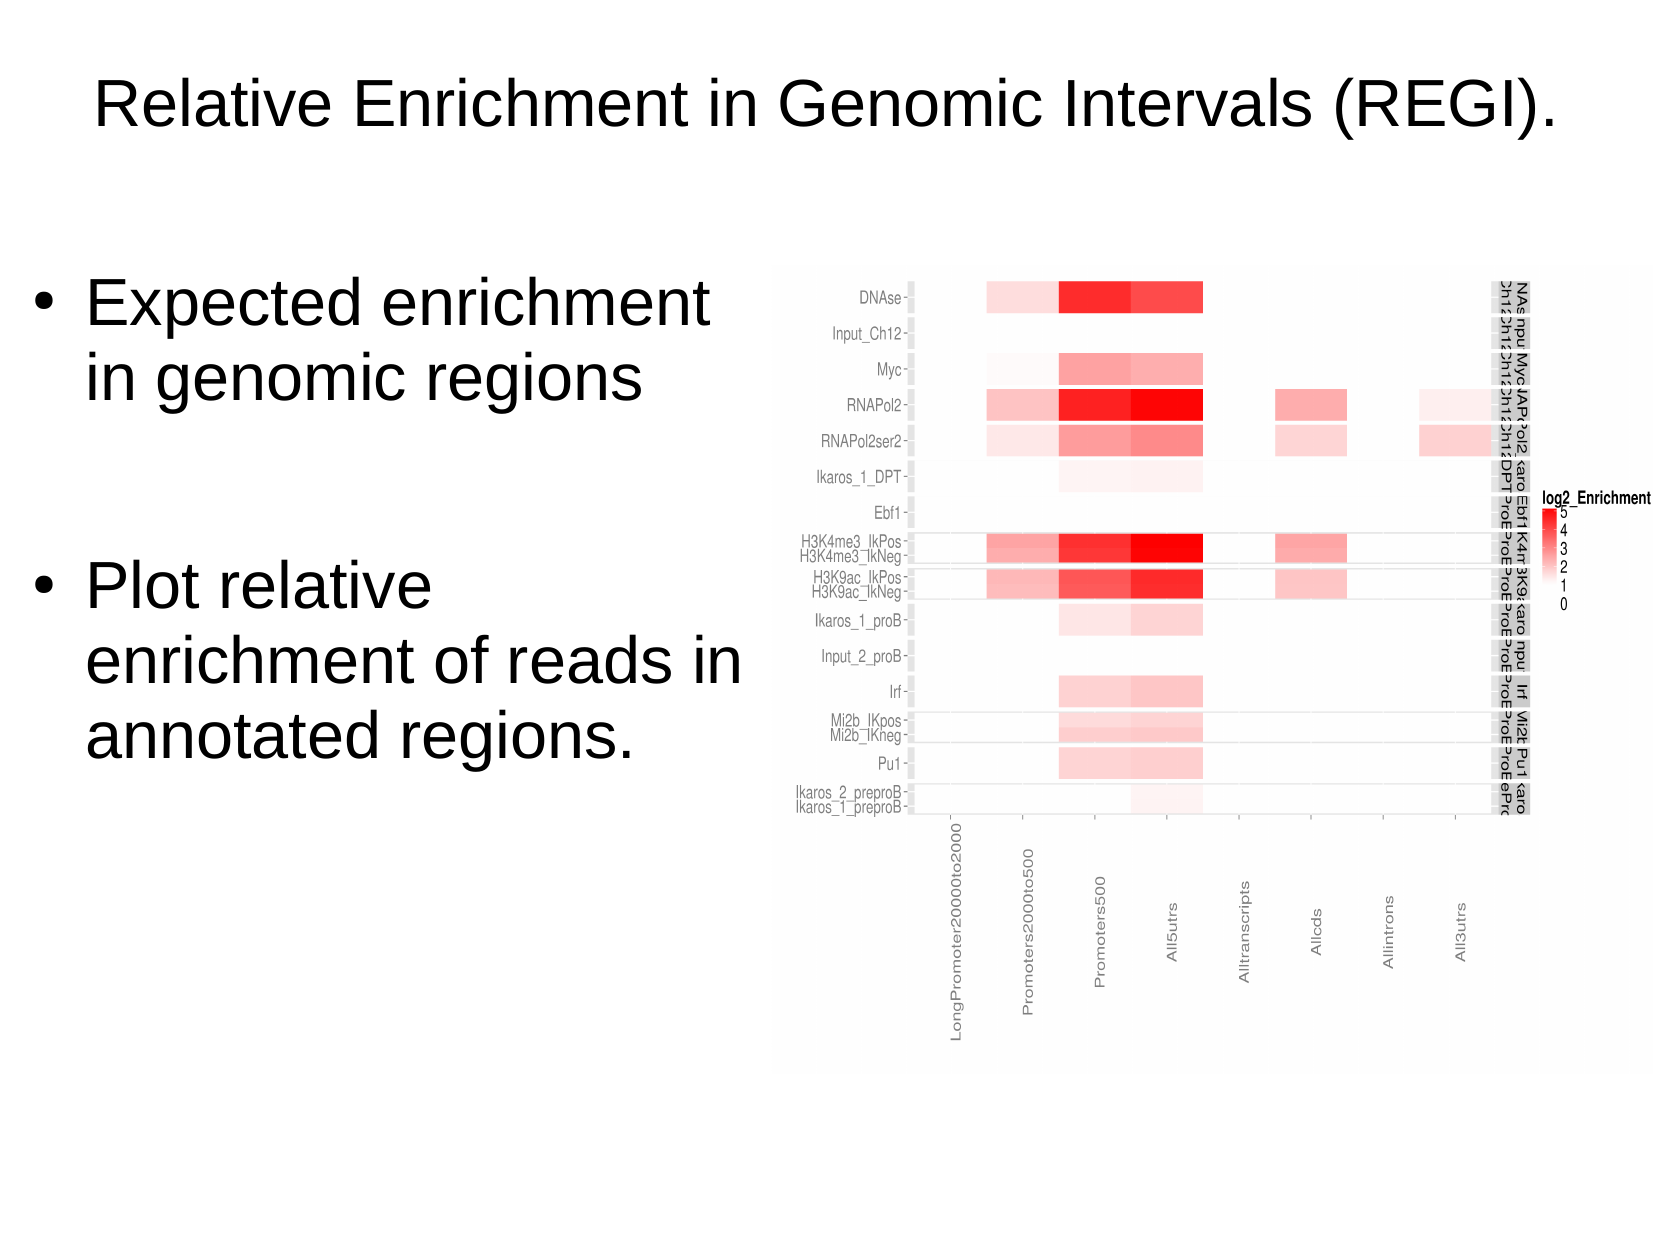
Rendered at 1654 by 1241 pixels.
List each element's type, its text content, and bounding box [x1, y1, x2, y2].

list Expected enrichment in genomic regions Plot relative enrichment of reads in annotated regions. [14, 265, 772, 1084]
title Relative Enrichment in Genomic Intervals (REGI). [82, 0, 1571, 208]
picture [771, 265, 1654, 1074]
